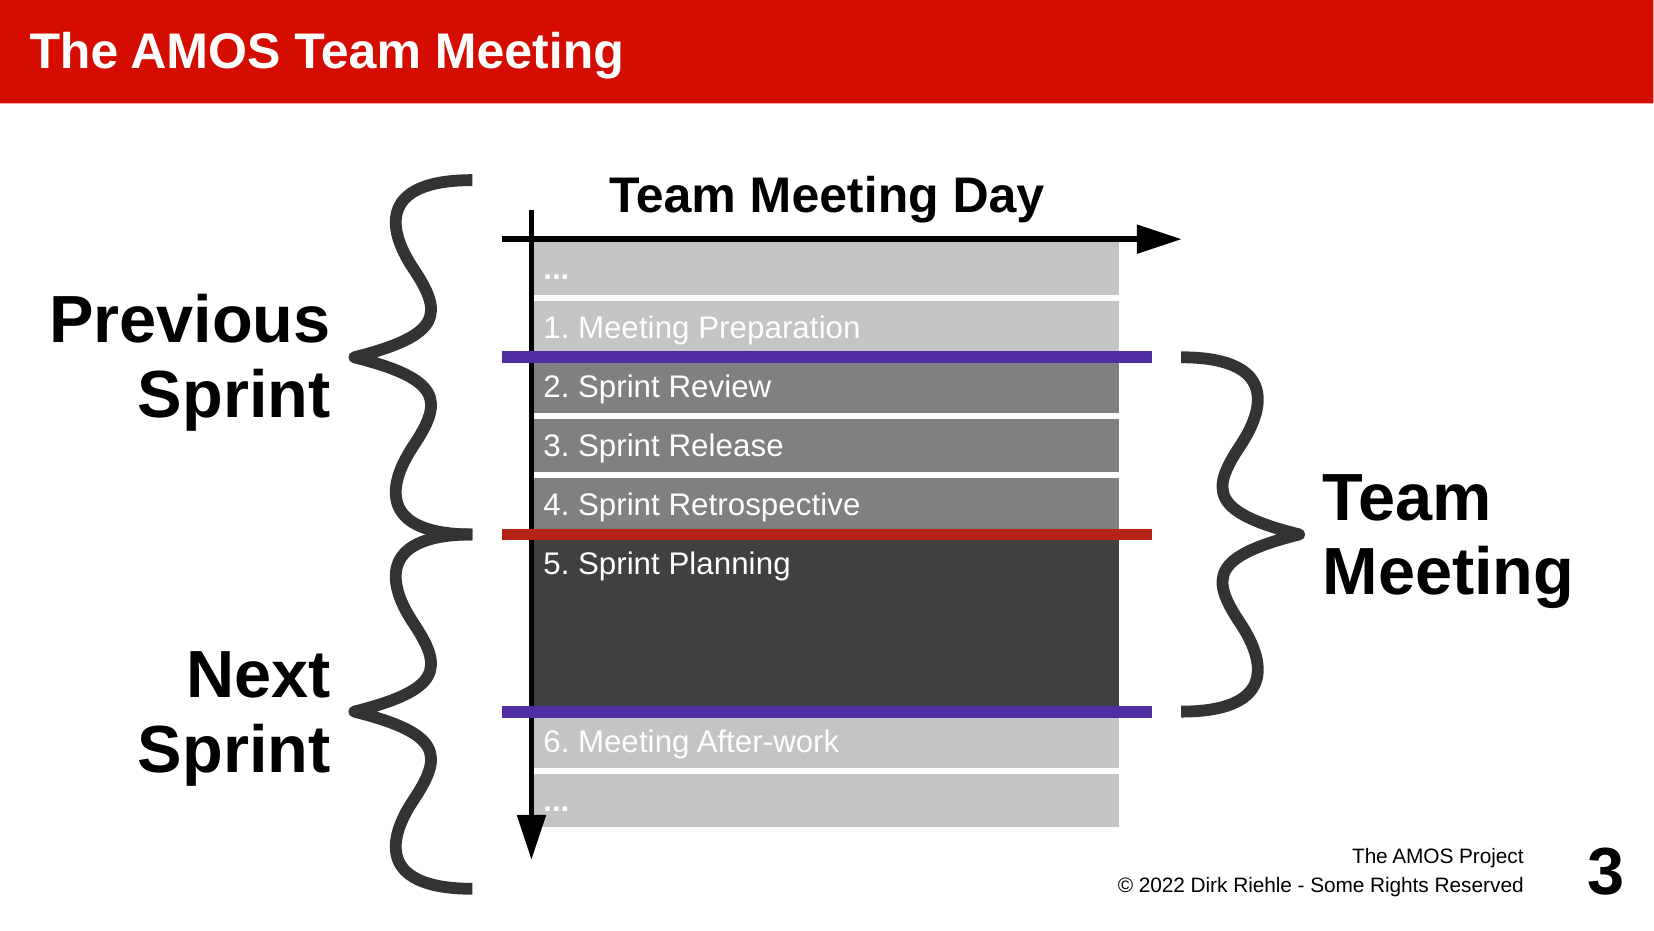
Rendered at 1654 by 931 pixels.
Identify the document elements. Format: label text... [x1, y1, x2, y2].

text_box 2. Sprint Review [534, 363, 1123, 417]
text_box 4. Sprint Retrospective [534, 475, 1123, 529]
text_box ... [534, 771, 1123, 830]
text_box 6. Meeting After-work [534, 718, 1123, 771]
text_box 1. Meeting Preparation [534, 298, 1123, 351]
text_box Team Meeting Day [531, 150, 1123, 240]
text_box 3. Sprint Release [534, 417, 1123, 475]
title The AMOS Team Meeting [0, 0, 1654, 104]
text_box 5. Sprint Planning [534, 540, 1123, 706]
text_box Previous Sprint [0, 239, 355, 476]
text_box ... [534, 242, 1123, 298]
text_box Next Sprint [0, 593, 355, 830]
text_box Team Meeting [1299, 416, 1654, 653]
